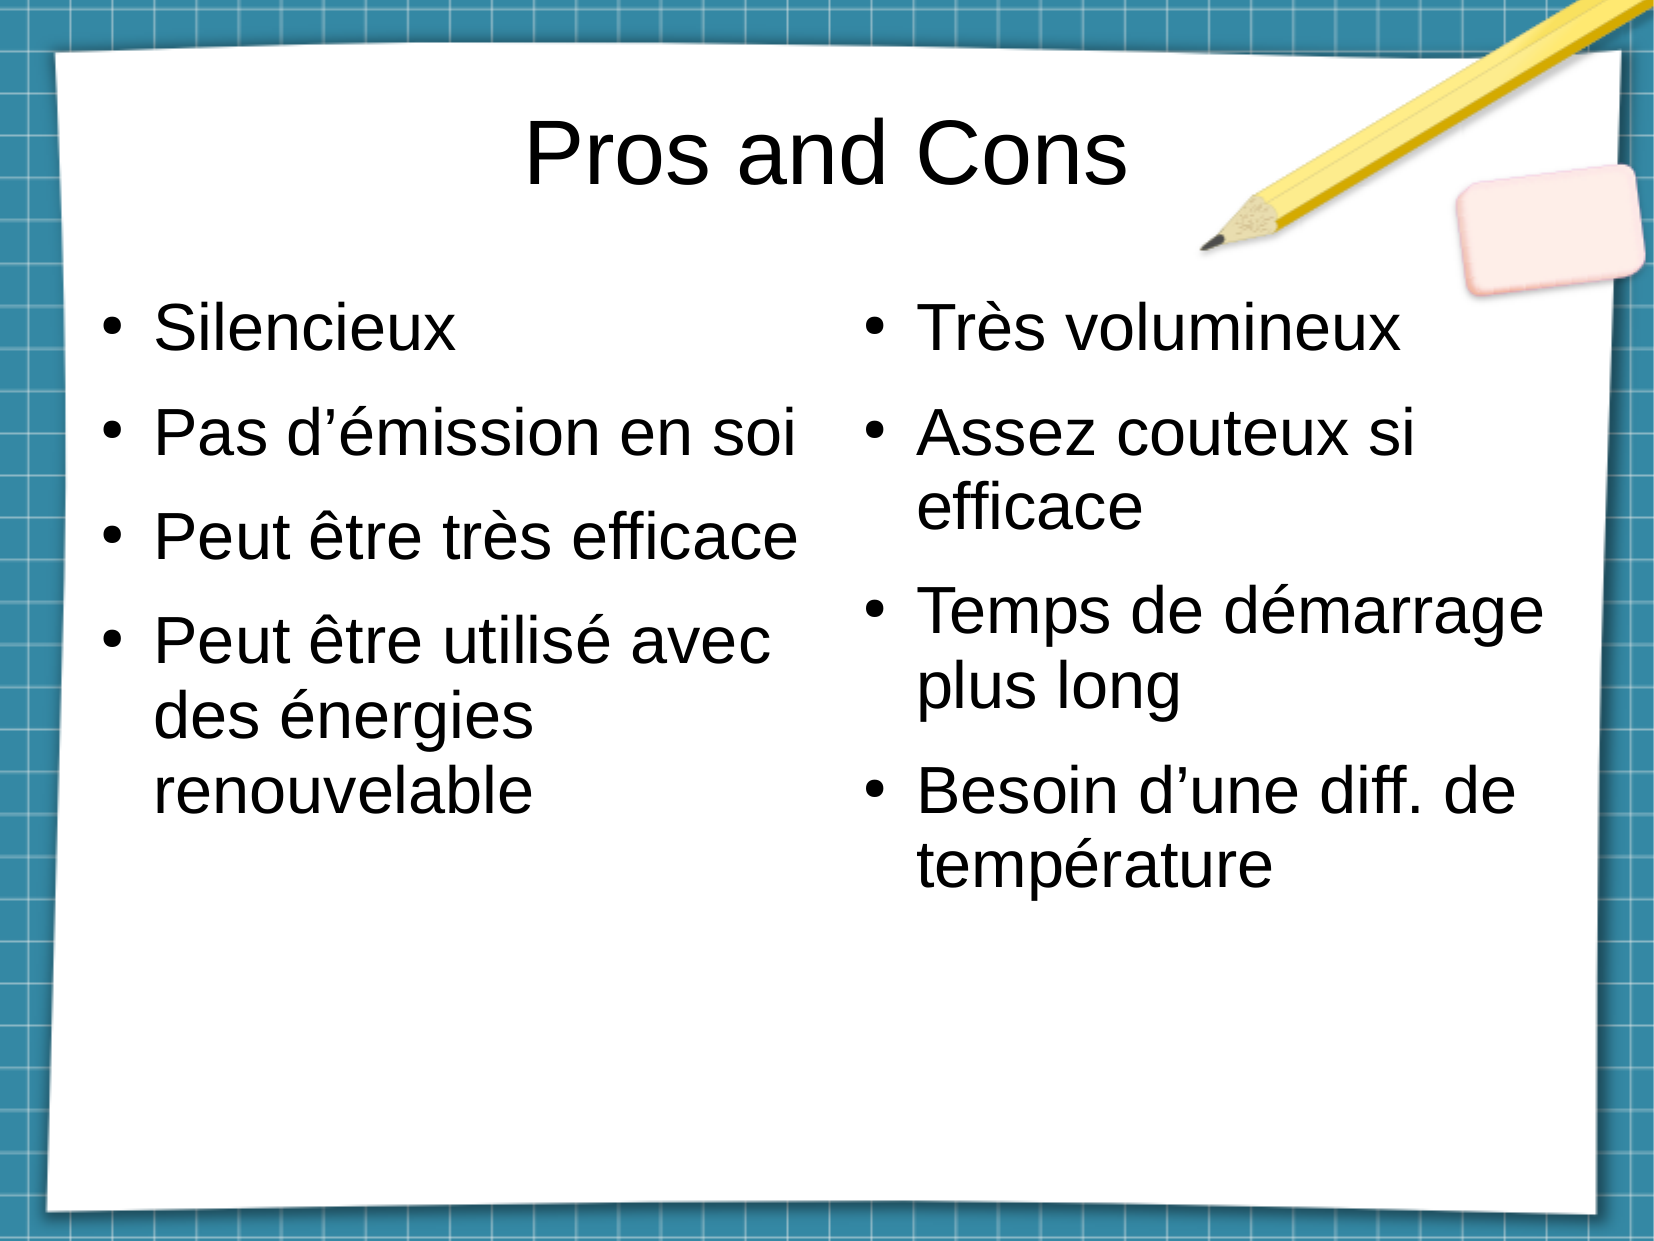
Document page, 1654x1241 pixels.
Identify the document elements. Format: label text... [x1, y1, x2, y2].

title Pros and Cons [82, 49, 1571, 257]
list Très volumineux Assez couteux si efficace Temps de démarrage plus long Besoin d’une diff. de température [845, 290, 1572, 1010]
list Silencieux Pas d’émission en soi Peut être très efficace Peut être utilisé avec des énergies renouvelable [82, 290, 809, 1010]
picture [0, 0, 1654, 1241]
